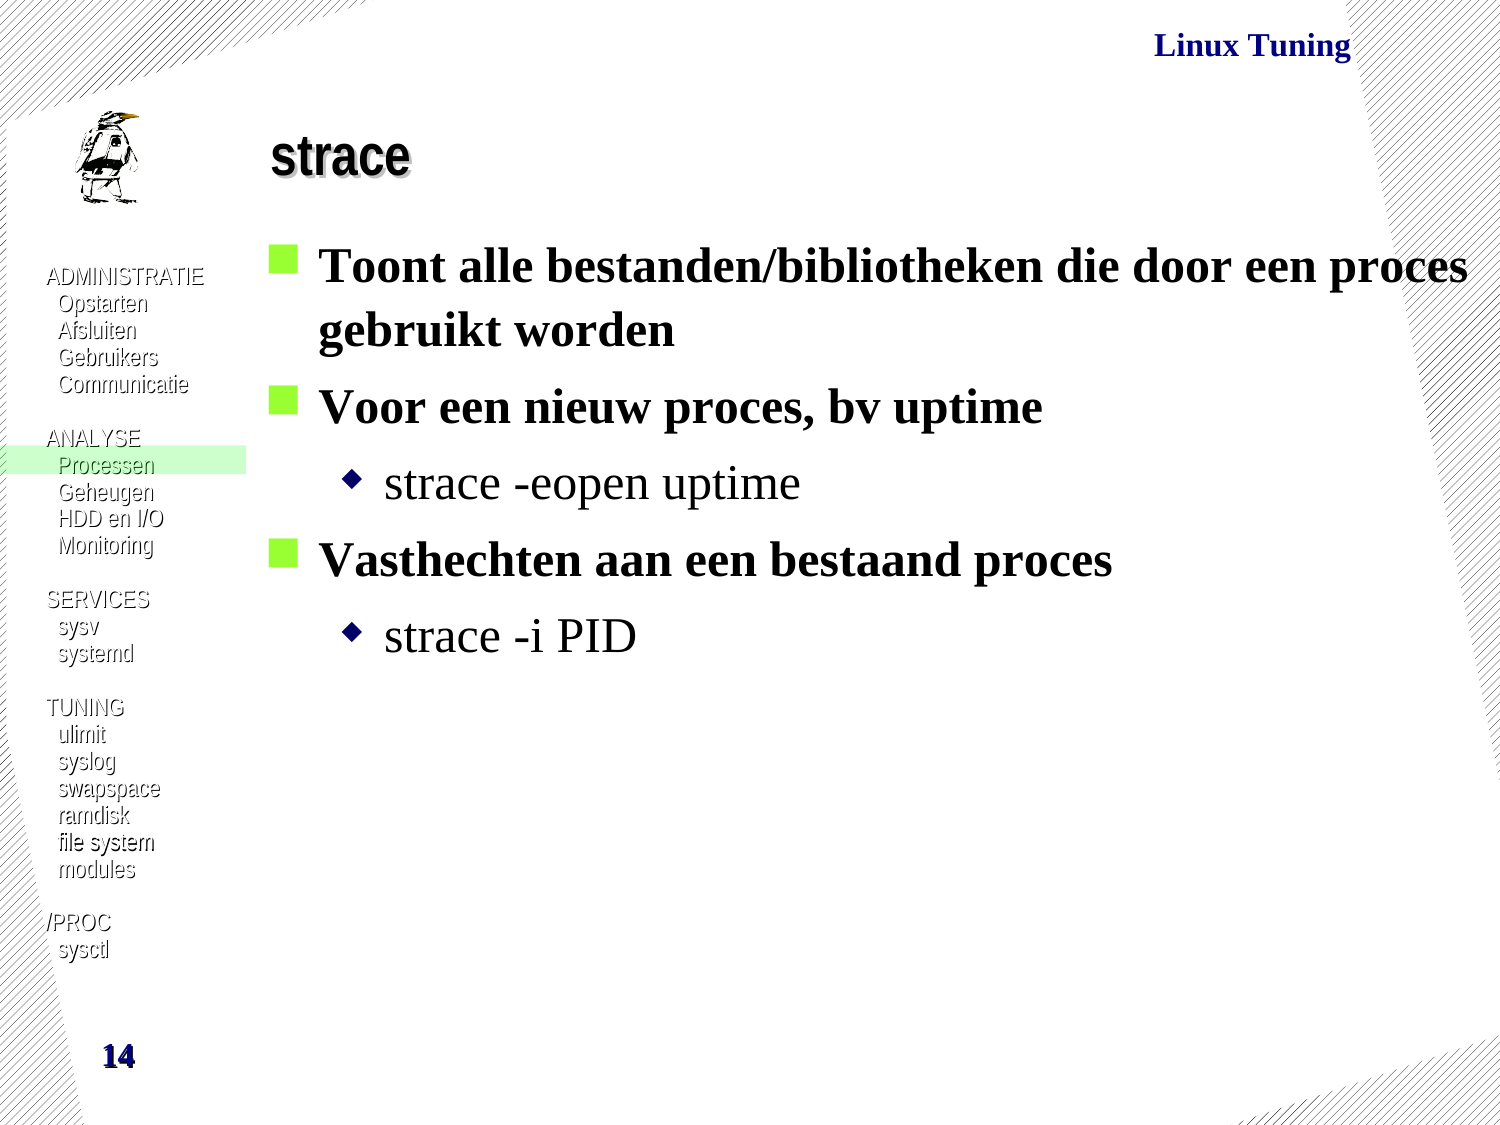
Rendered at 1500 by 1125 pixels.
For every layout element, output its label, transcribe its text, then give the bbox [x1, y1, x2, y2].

picture [57, 105, 143, 206]
title strace [270, 41, 1500, 250]
list Toont alle bestanden/bibliotheken die door een proces gebruikt worden Voor een nieuw proces, bv uptime strace -eopen uptime Vasthechten aan een bestaand proces strace -i PID [264, 229, 1486, 882]
text_box [0, 445, 247, 475]
